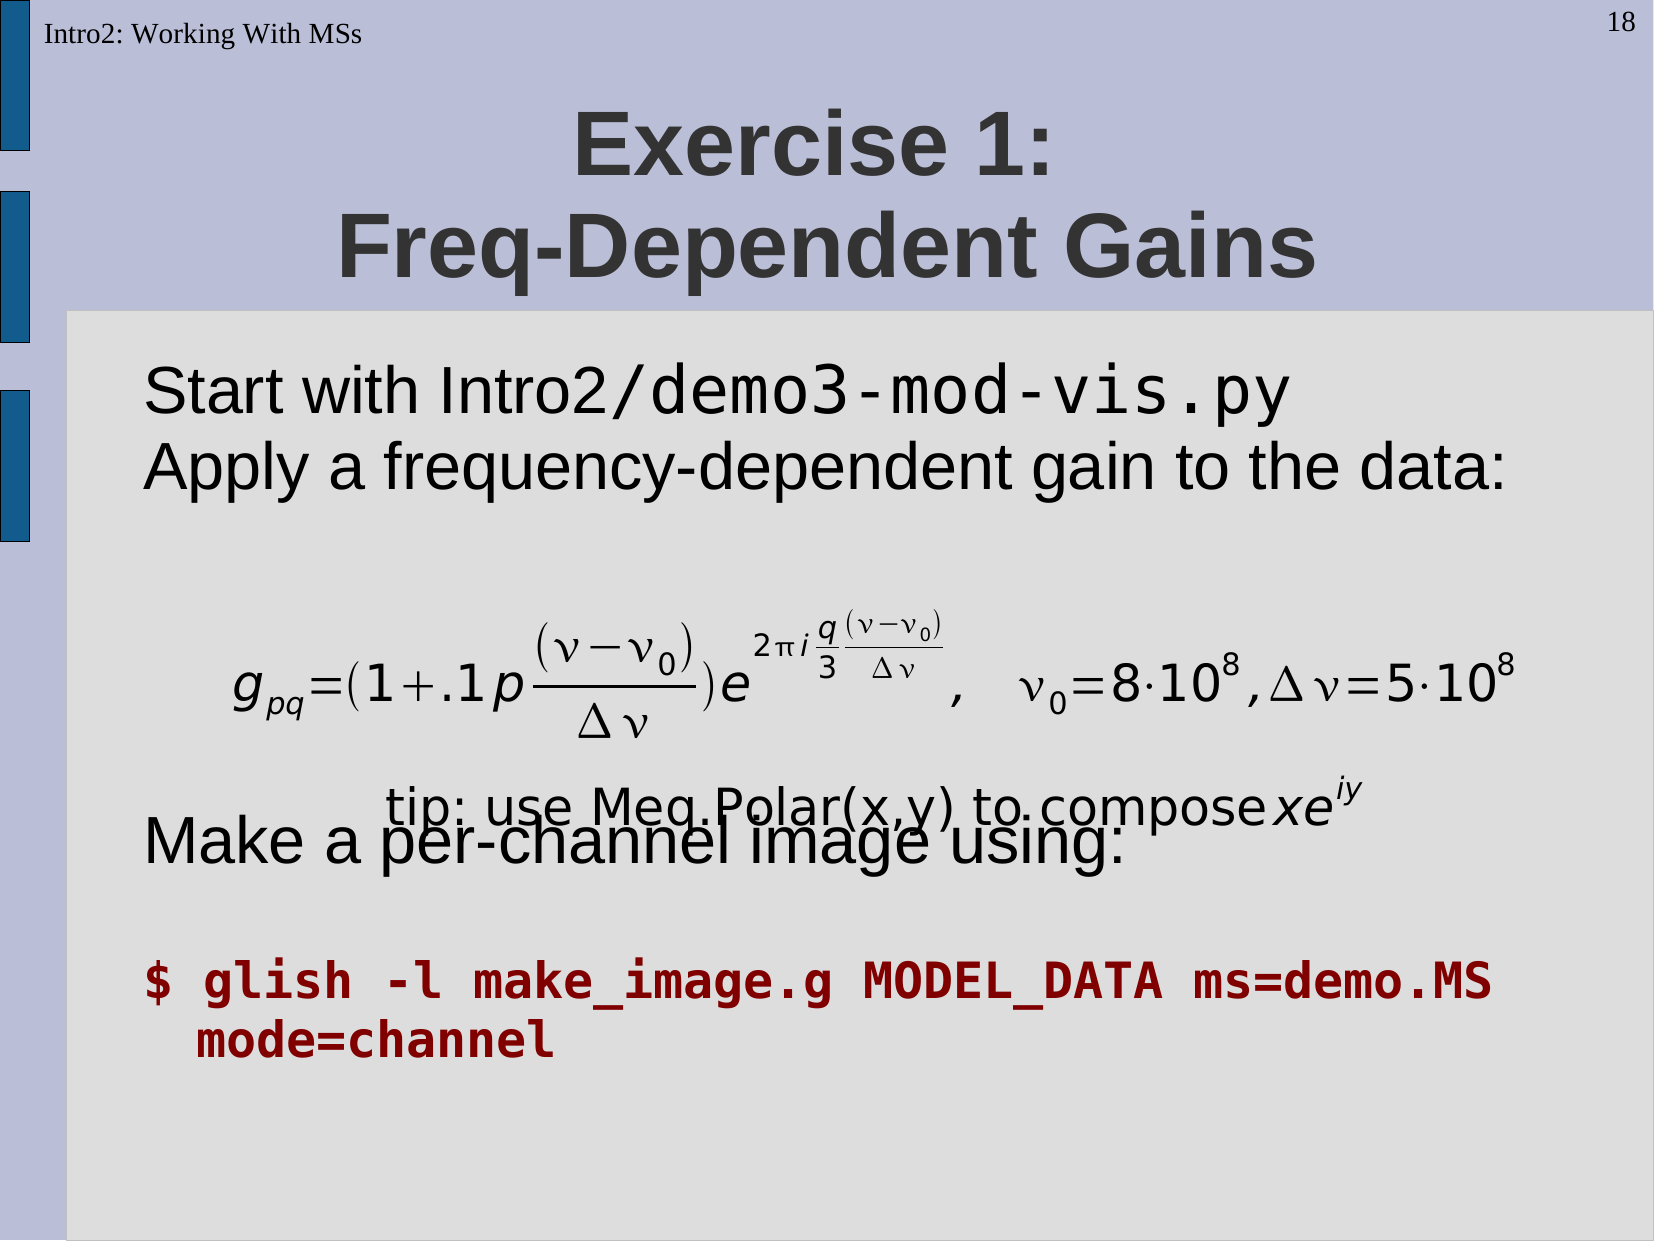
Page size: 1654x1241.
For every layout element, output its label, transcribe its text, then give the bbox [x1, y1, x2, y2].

chart [225, 604, 1522, 844]
title Exercise 1: Freq-Dependent Gains [121, 87, 1534, 302]
list Start with Intro2/demo3-mod-vis.py Apply a frequency-dependent gain to the data: Make a per-channel image using: $ glish -l make_image.g MODEL_DATA ms=demo.MS mode=channel [125, 351, 1538, 1168]
